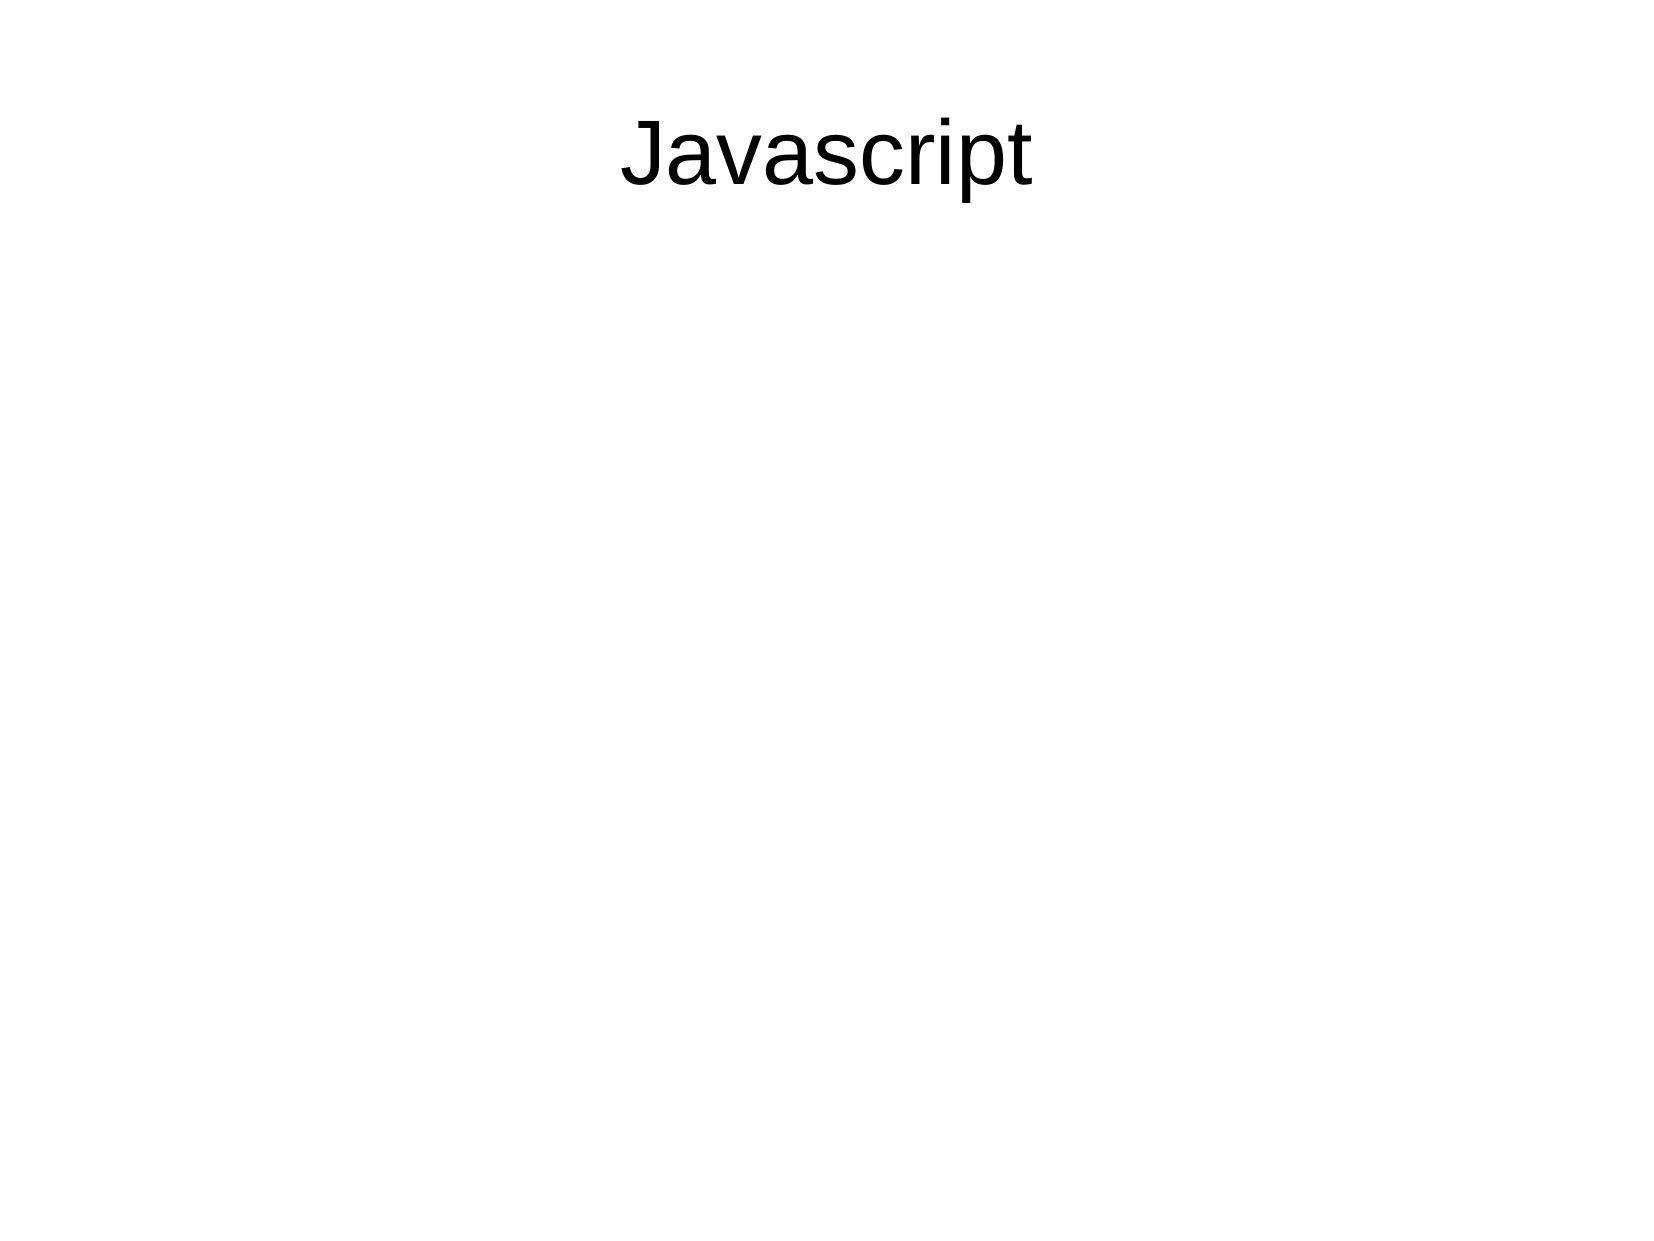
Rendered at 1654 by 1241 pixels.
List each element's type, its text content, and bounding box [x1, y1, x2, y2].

title Javascript [82, 49, 1571, 257]
